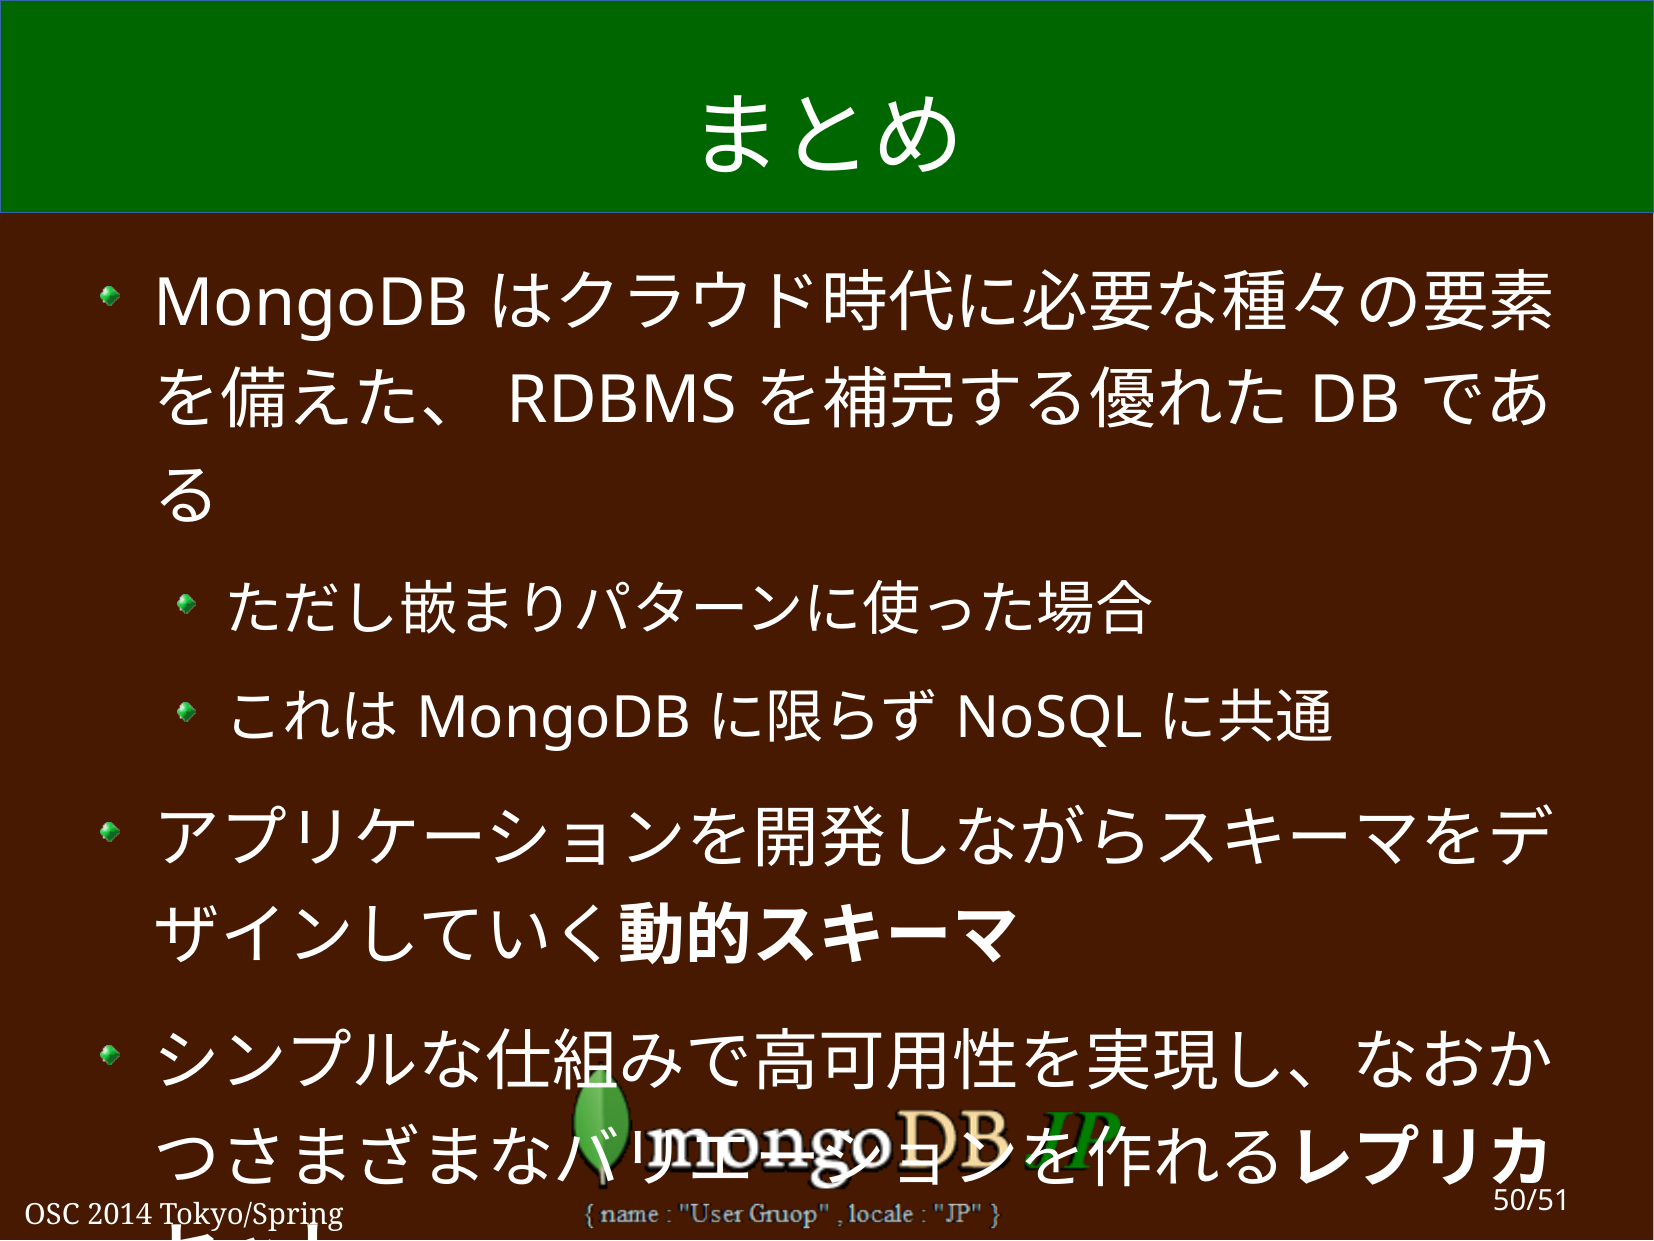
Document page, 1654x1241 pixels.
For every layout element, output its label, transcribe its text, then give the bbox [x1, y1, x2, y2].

picture [1129, 1141, 1140, 1151]
picture [1129, 1155, 1140, 1165]
list MongoDBはクラウド時代に必要な種々の要素を備えた、RDBMSを補完する優れたDBである ただし嵌まりパターンに使った場合 これはMongoDBに限らずNoSQLに共通 アプリケーションを開発しながらスキーマをデザインしていく動的スキーマ シンプルな仕組みで高可用性を実現し、なおかつさまざまなバリエーションを作れるレプリカセット 同じマシンを並べてパフォーマンスを稼ぐ水平スケーリングを支援するオートシャーディング [82, 247, 1571, 1086]
title まとめ [82, 49, 1571, 207]
picture [566, 1086, 1140, 1241]
